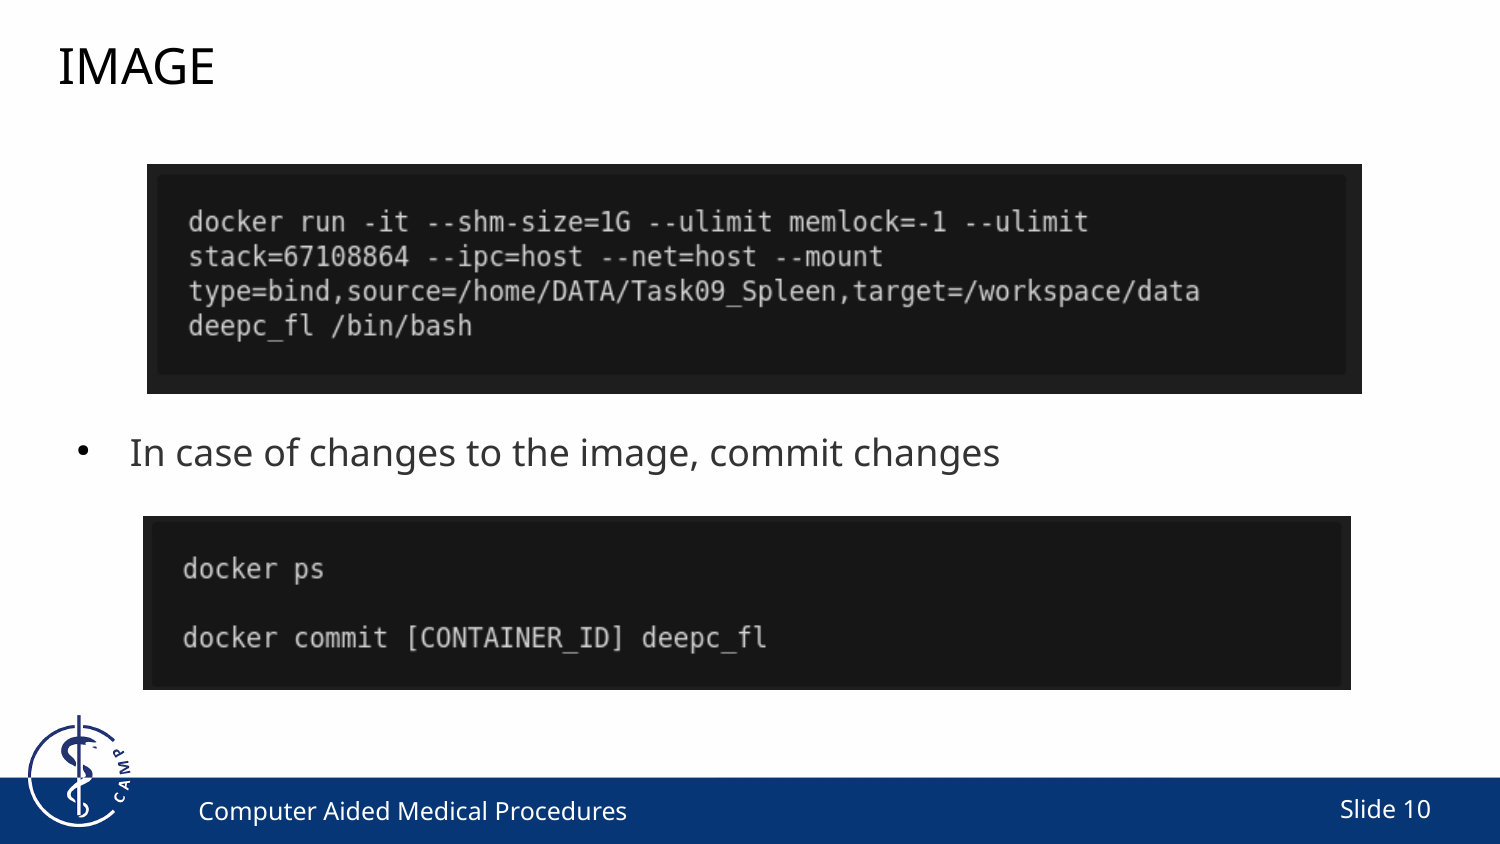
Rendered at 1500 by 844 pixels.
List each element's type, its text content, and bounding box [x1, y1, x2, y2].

text_box Computer Aided Medical Procedures [183, 778, 800, 844]
picture [0, 0, 1500, 844]
title IMAGE [58, 28, 1438, 104]
text_box Slide 15 [1325, 778, 1500, 844]
list In case of changes to the image, commit changes [58, 131, 1441, 760]
